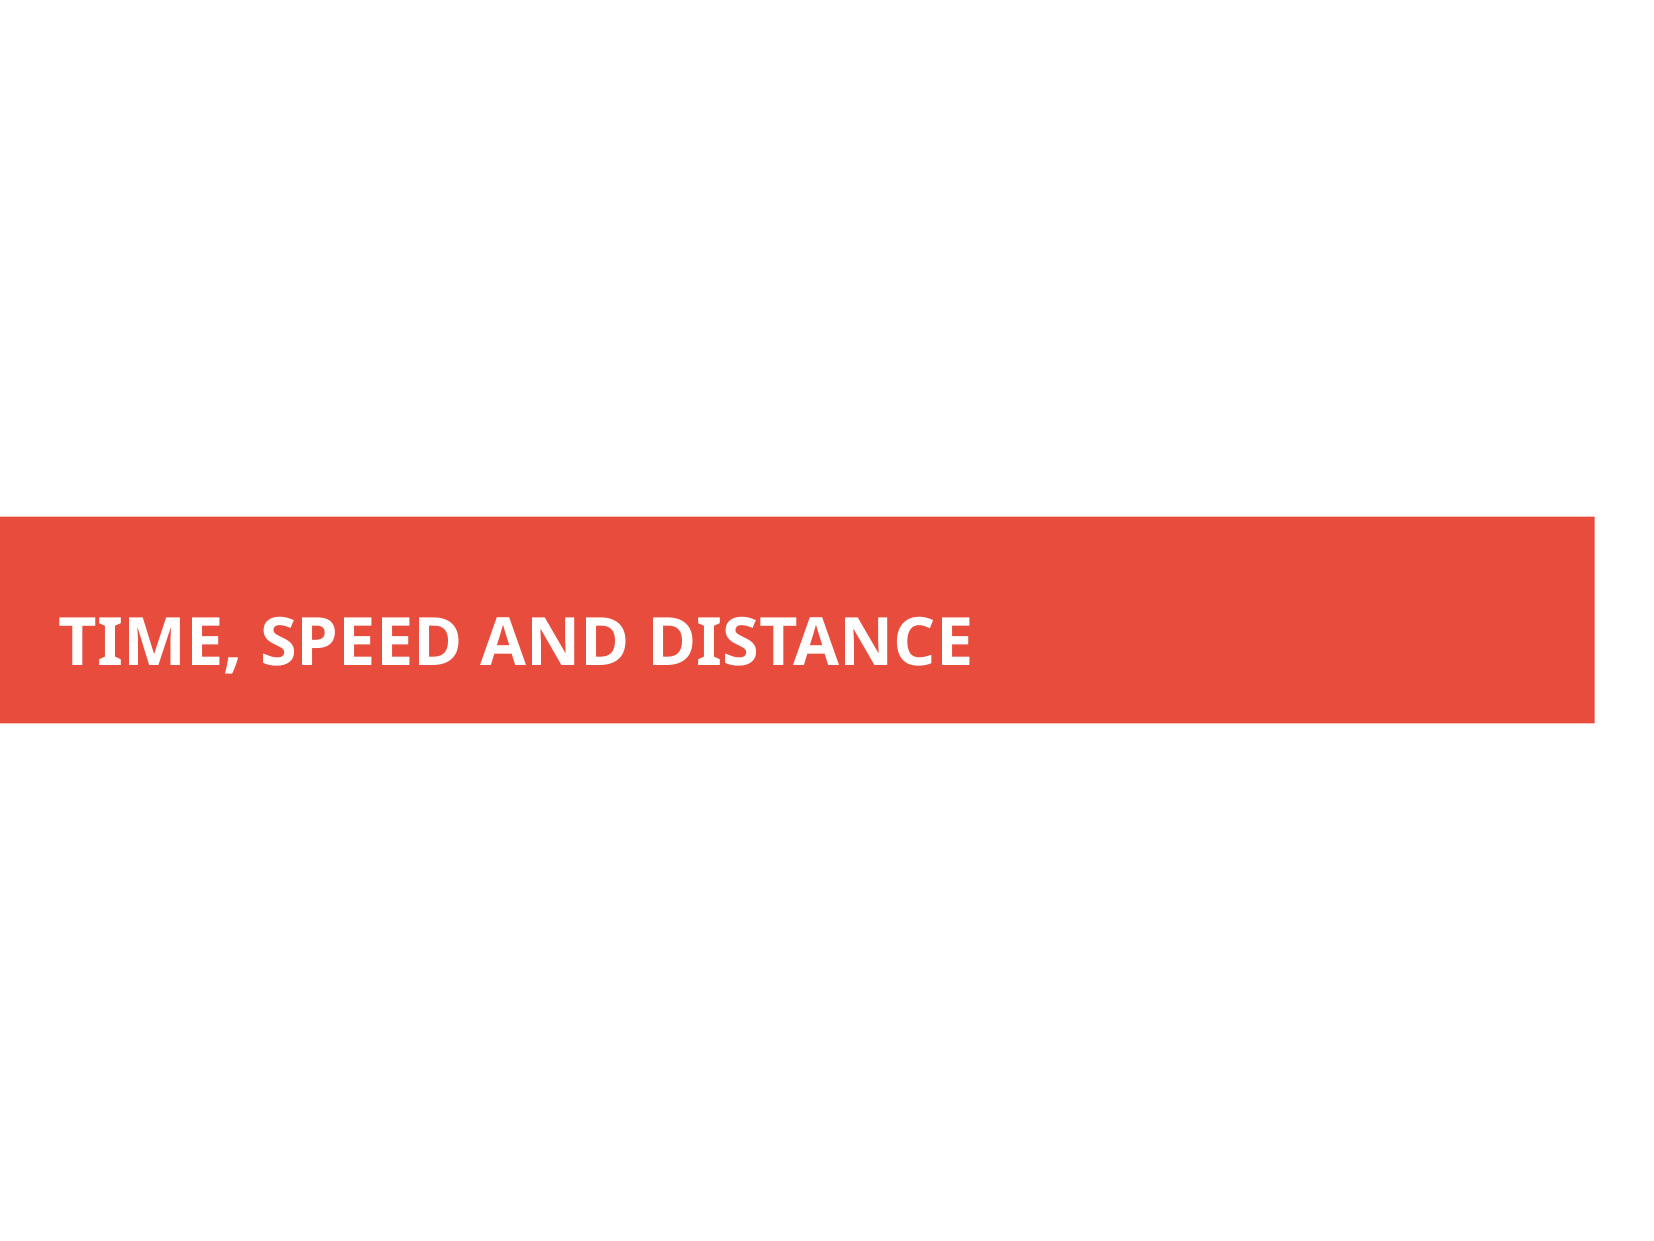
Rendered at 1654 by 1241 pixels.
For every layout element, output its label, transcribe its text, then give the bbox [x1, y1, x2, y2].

title TIME, SPEED AND DISTANCE [59, 531, 1595, 680]
